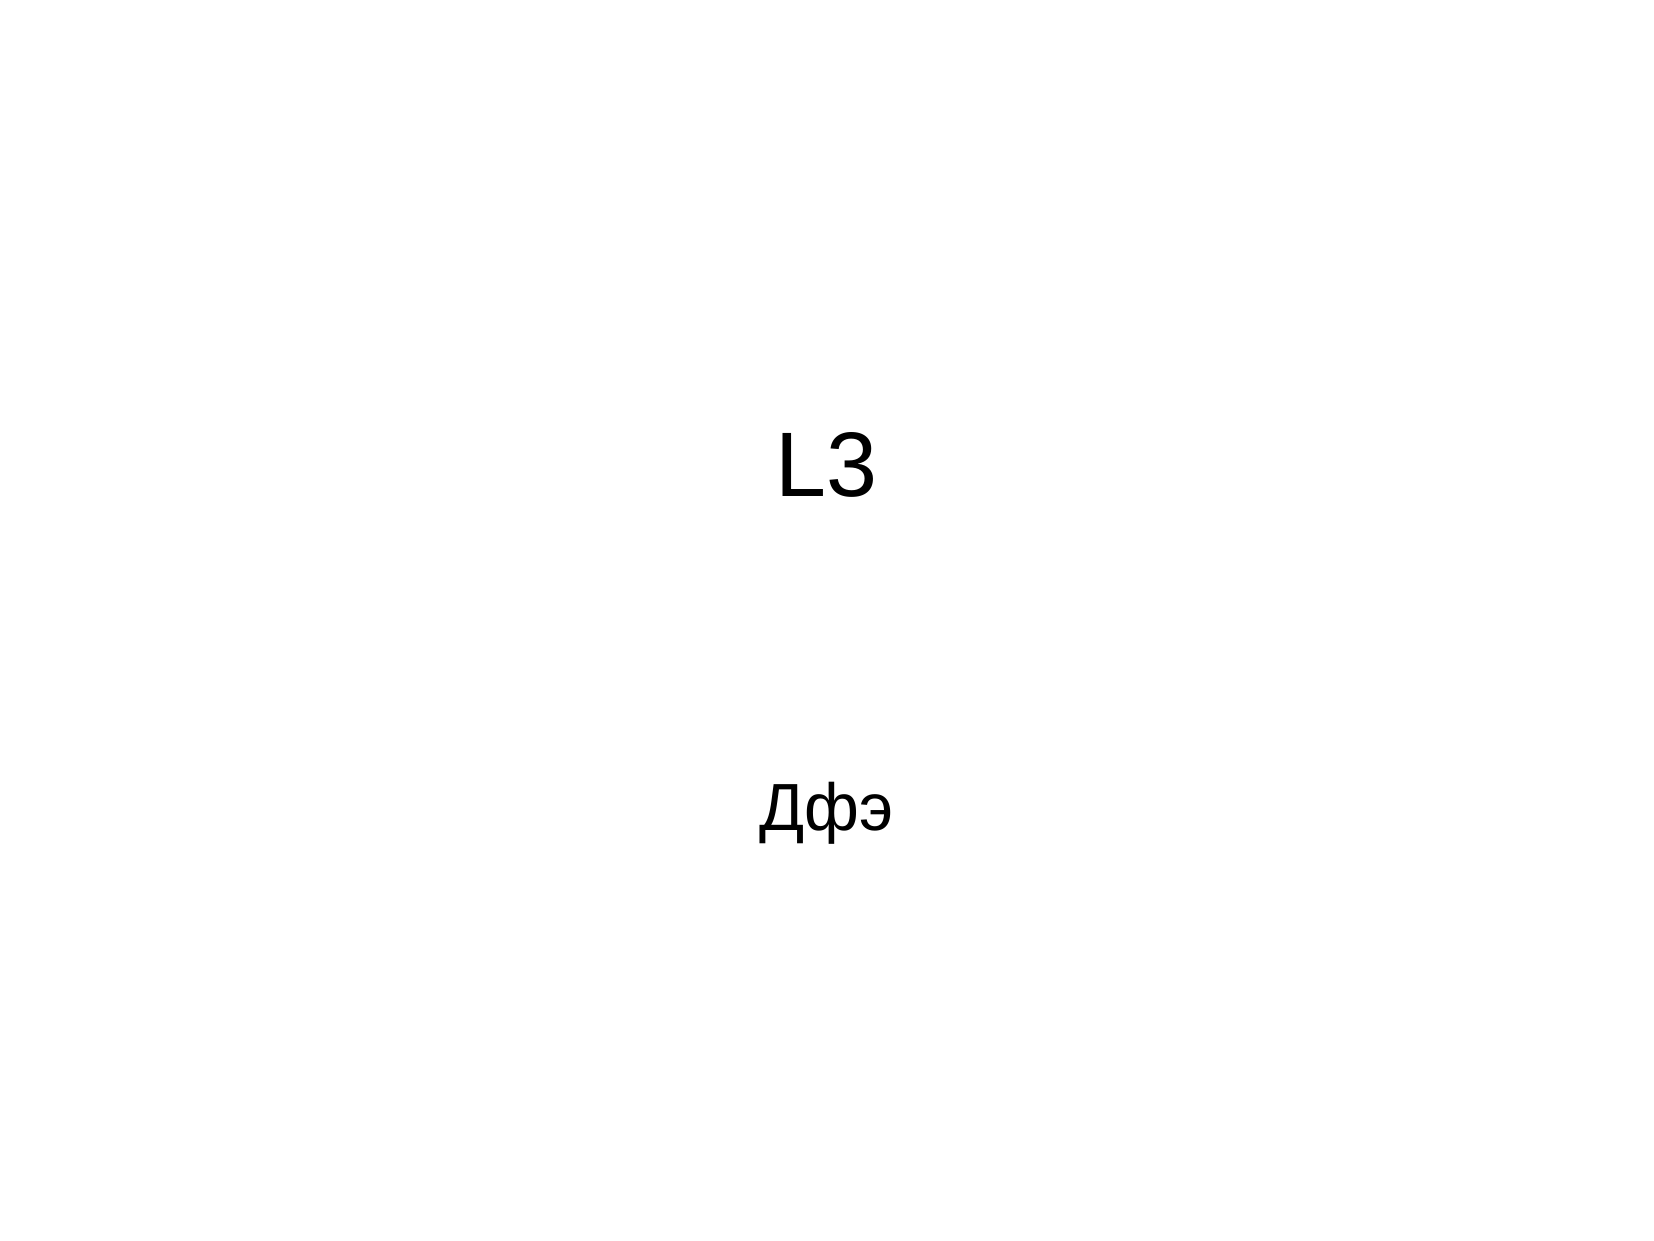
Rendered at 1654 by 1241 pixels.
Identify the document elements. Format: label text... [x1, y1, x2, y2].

title L3 [122, 310, 1531, 619]
subtitle Дфэ [247, 656, 1407, 958]
